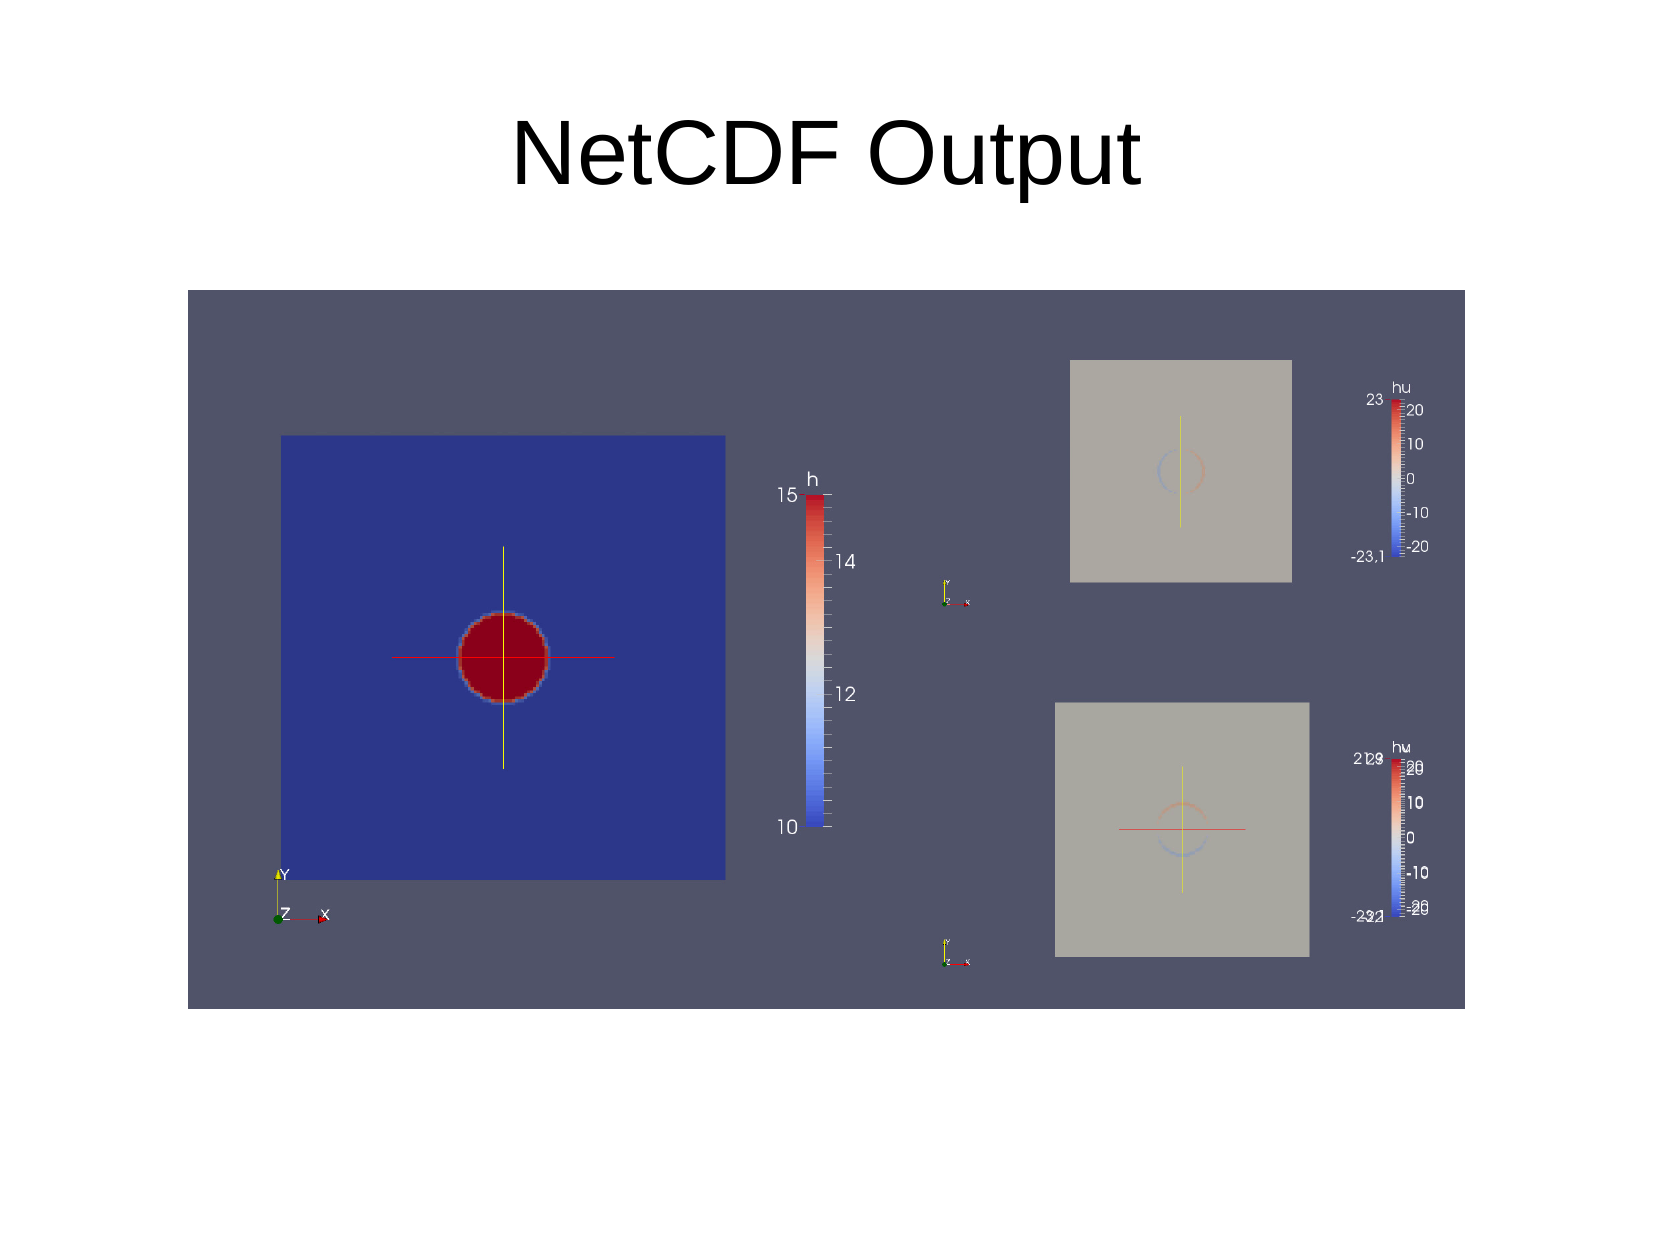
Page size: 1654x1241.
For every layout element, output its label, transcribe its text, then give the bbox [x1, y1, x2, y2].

title NetCDF Output [82, 49, 1571, 257]
text_box [188, 290, 1466, 1010]
